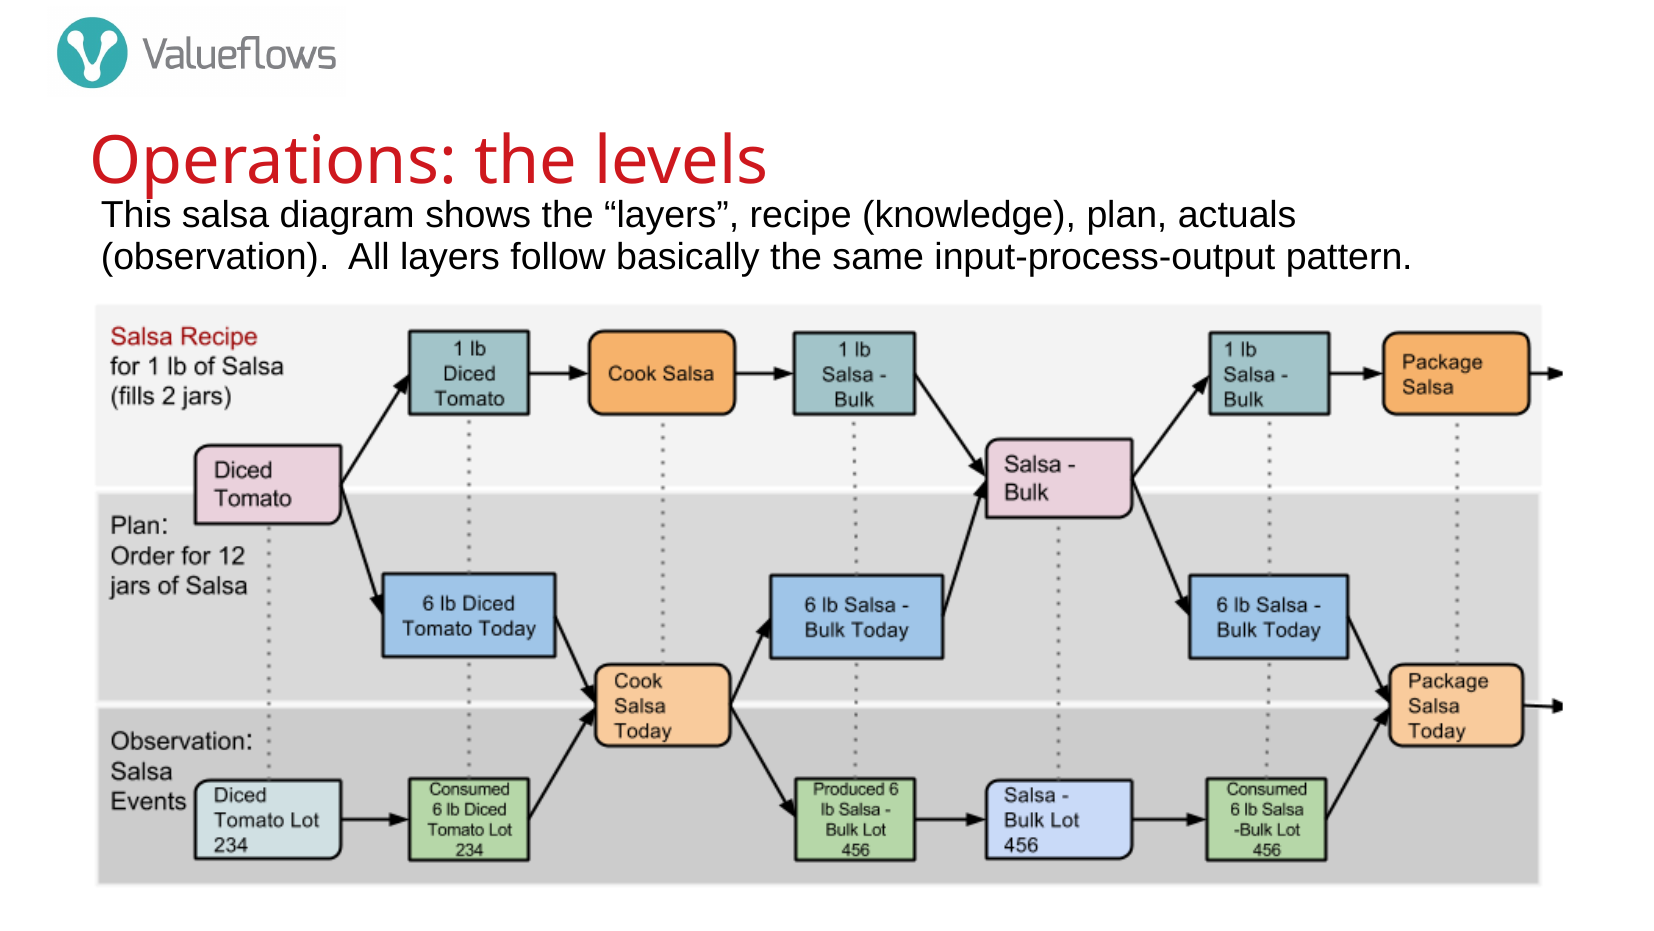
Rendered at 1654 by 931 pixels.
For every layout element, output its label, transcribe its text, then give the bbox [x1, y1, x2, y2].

picture [62, 260, 1563, 906]
text_box This salsa diagram shows the “layers”, recipe (knowledge), plan, actuals (observation). All layers follow basically the same input-process-output pattern. [86, 185, 1527, 285]
text_box Operations: the levels [75, 105, 1439, 198]
picture [47, 6, 346, 97]
